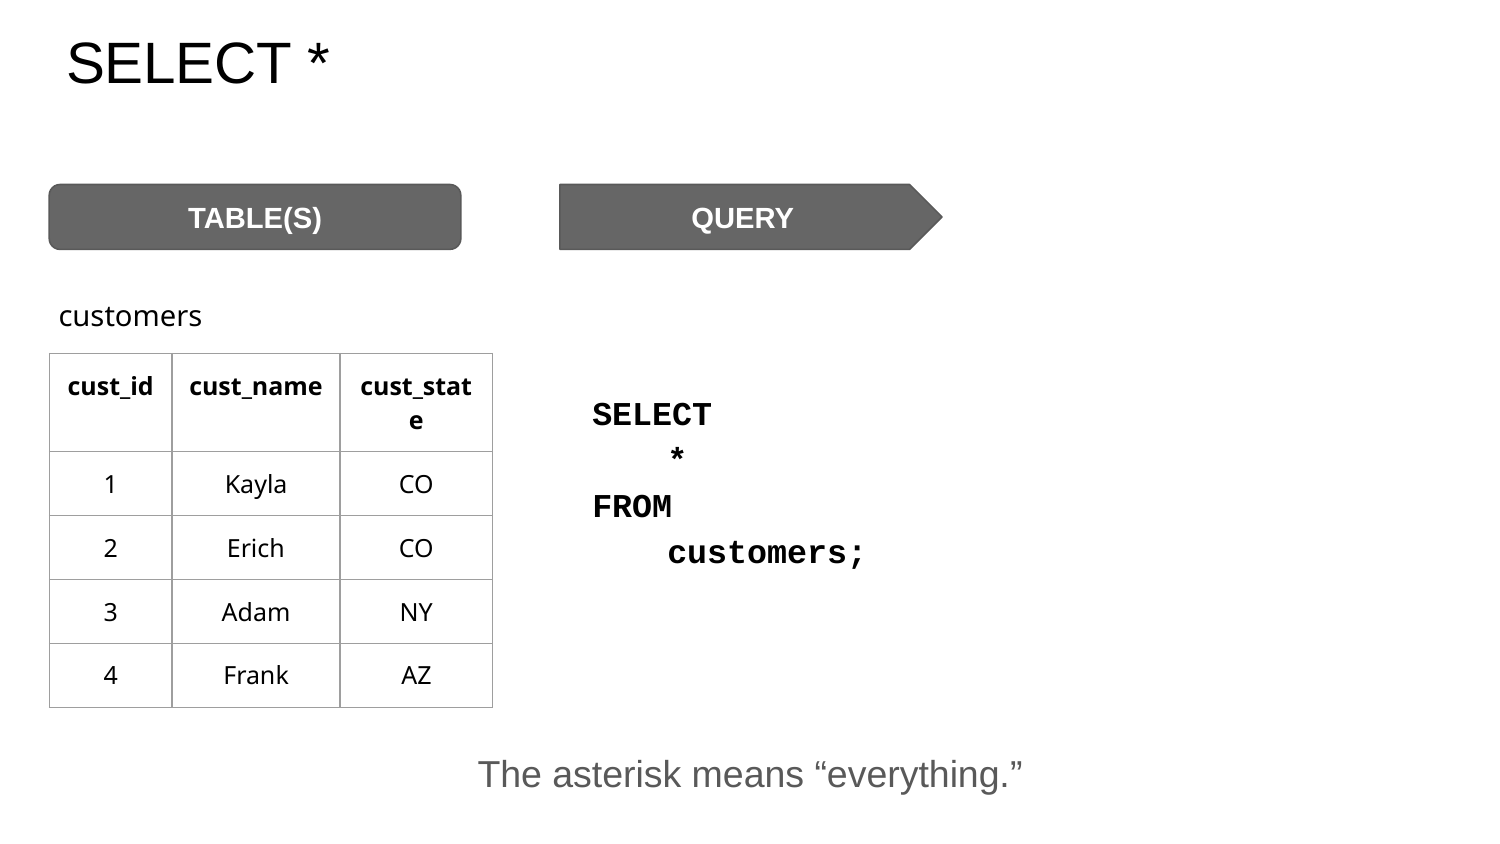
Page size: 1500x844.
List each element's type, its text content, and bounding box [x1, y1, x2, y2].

list The asterisk means “everything.” [378, 727, 1122, 839]
text_box TABLE(S) [49, 184, 461, 250]
table_cell 4 [50, 644, 171, 707]
list SELECT * FROM customers; [577, 371, 943, 709]
title SELECT * [51, 10, 1449, 113]
table_cell NY [341, 580, 492, 643]
table_cell 1 [50, 452, 171, 515]
table_cell Adam [173, 580, 339, 643]
table_header cust_id [50, 354, 171, 451]
table_cell Frank [173, 644, 339, 707]
table_header cust_name [173, 354, 339, 451]
text_box QUERY [559, 184, 943, 250]
table_cell CO [341, 452, 492, 515]
table_cell Erich [173, 516, 339, 579]
table_cell 3 [50, 580, 171, 643]
table_cell Kayla [173, 452, 339, 515]
table_cell CO [341, 516, 492, 579]
table_header cust_state [341, 354, 492, 451]
table_cell 2 [50, 516, 171, 579]
text_box customers [43, 282, 280, 348]
table_cell AZ [341, 644, 492, 707]
